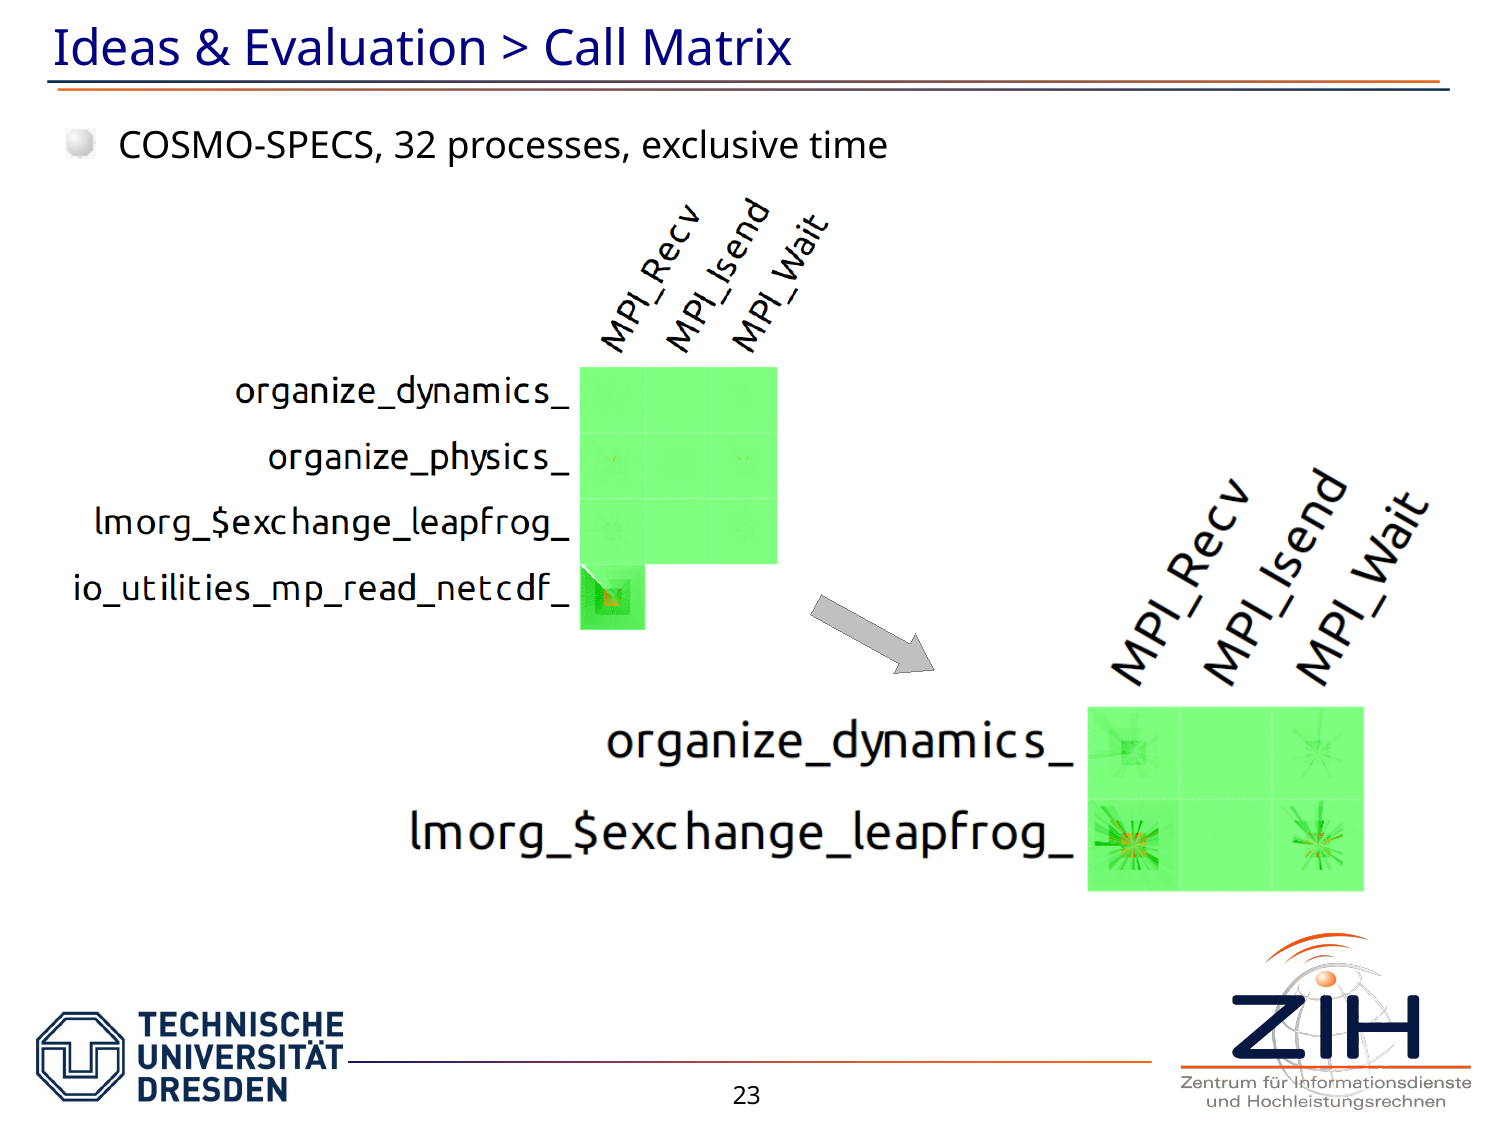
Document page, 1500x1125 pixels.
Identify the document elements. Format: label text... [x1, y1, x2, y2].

picture [68, 187, 1434, 896]
text_box [810, 594, 935, 674]
picture [35, 1011, 343, 1102]
picture [47, 80, 1450, 91]
list COSMO-SPECS, 32 processes, exclusive time [29, 118, 1418, 771]
picture [1181, 933, 1471, 1110]
title Ideas & Evaluation > Call Matrix [53, 12, 1453, 81]
